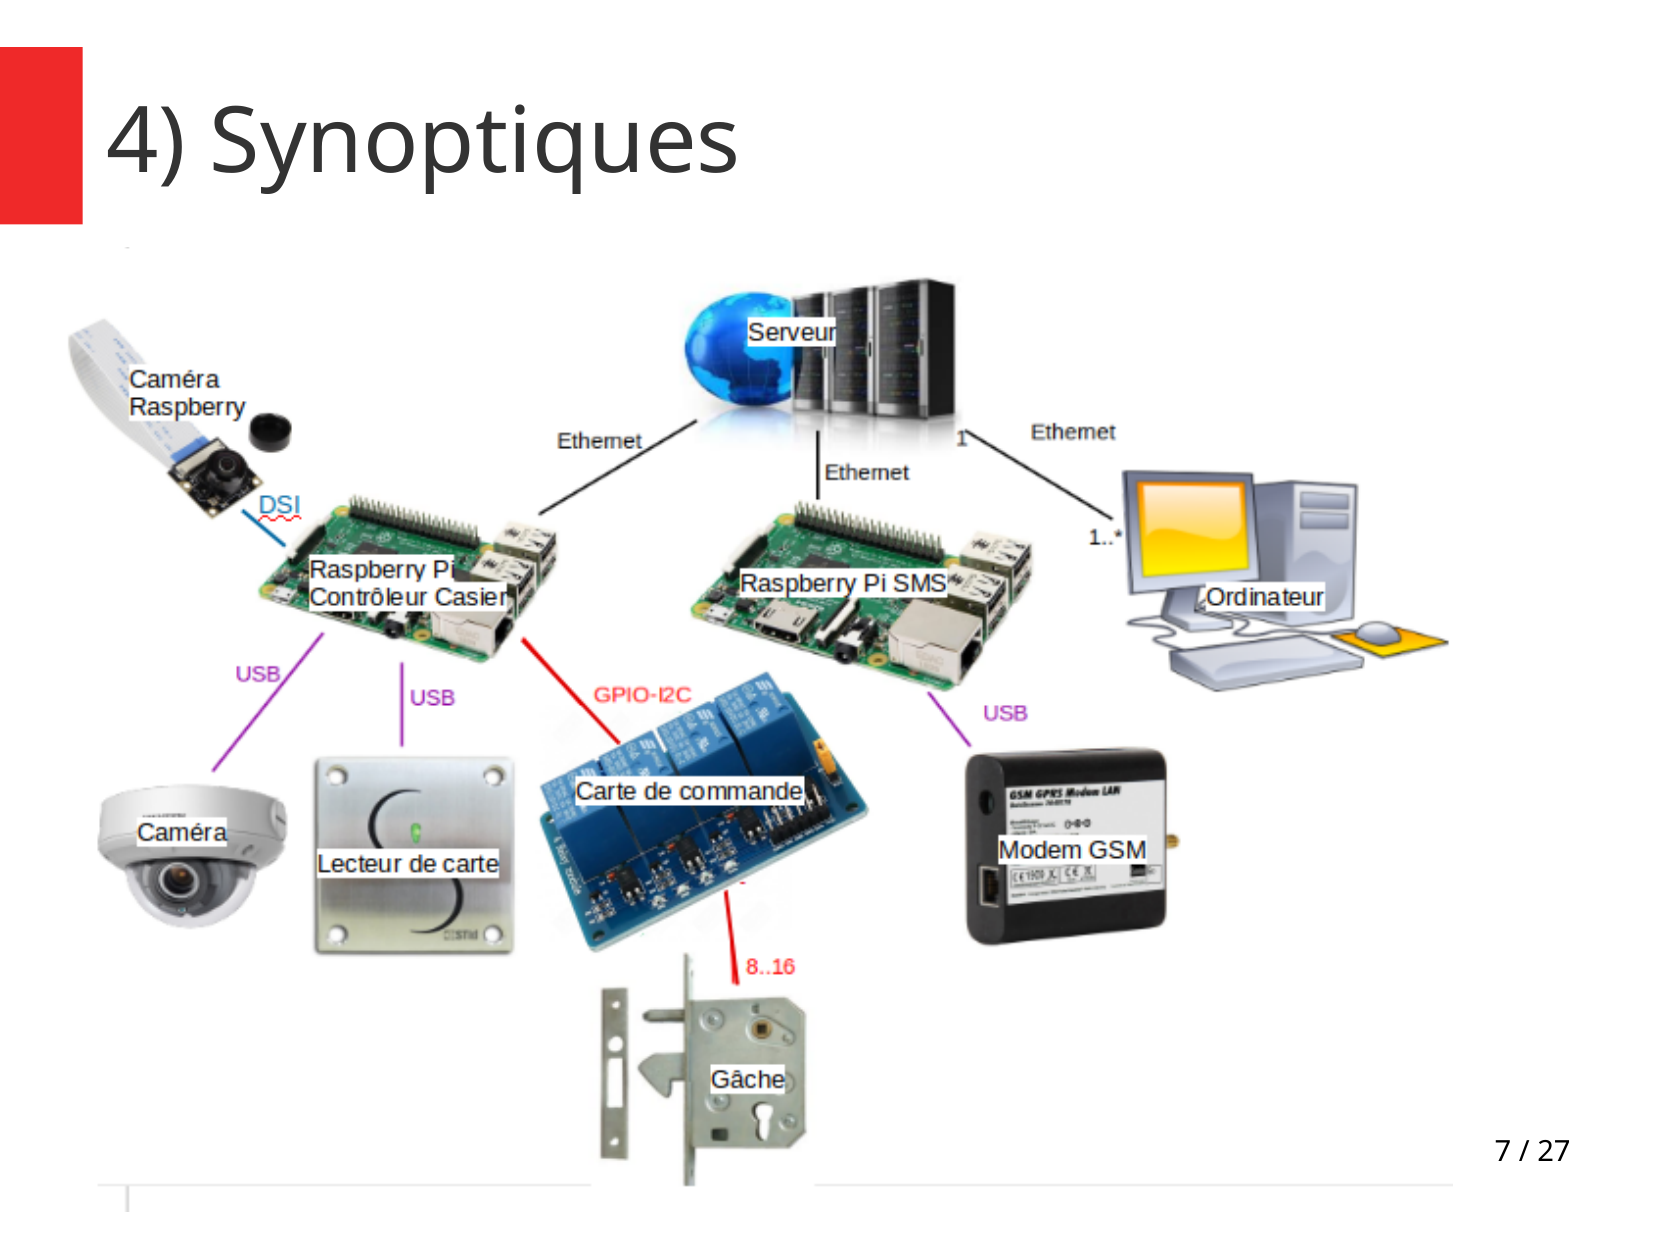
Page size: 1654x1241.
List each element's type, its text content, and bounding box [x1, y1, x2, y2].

title 4) Synoptiques [106, 49, 1619, 225]
picture [59, 247, 1453, 1212]
